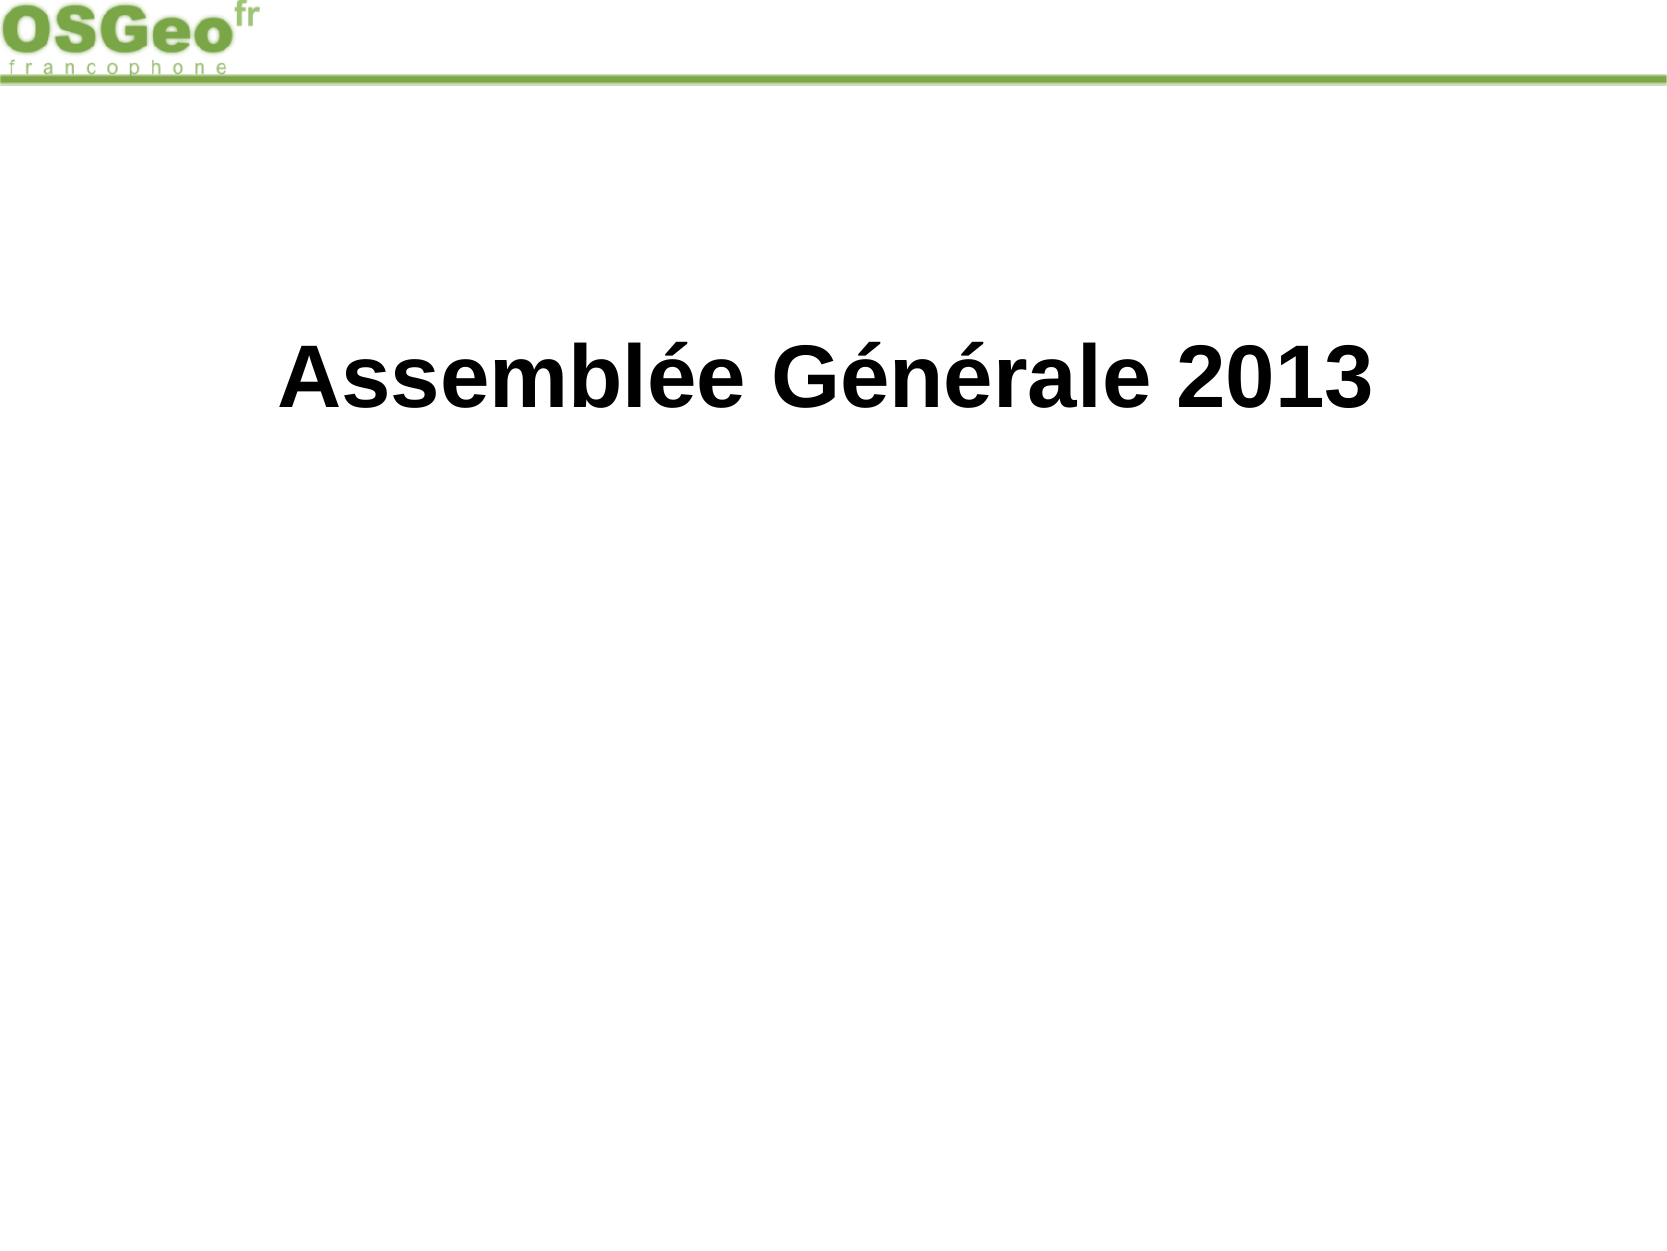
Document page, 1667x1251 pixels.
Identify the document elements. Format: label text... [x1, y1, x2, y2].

text_box Assemblée Générale 2013 [212, 311, 1465, 734]
picture [0, 0, 1667, 86]
